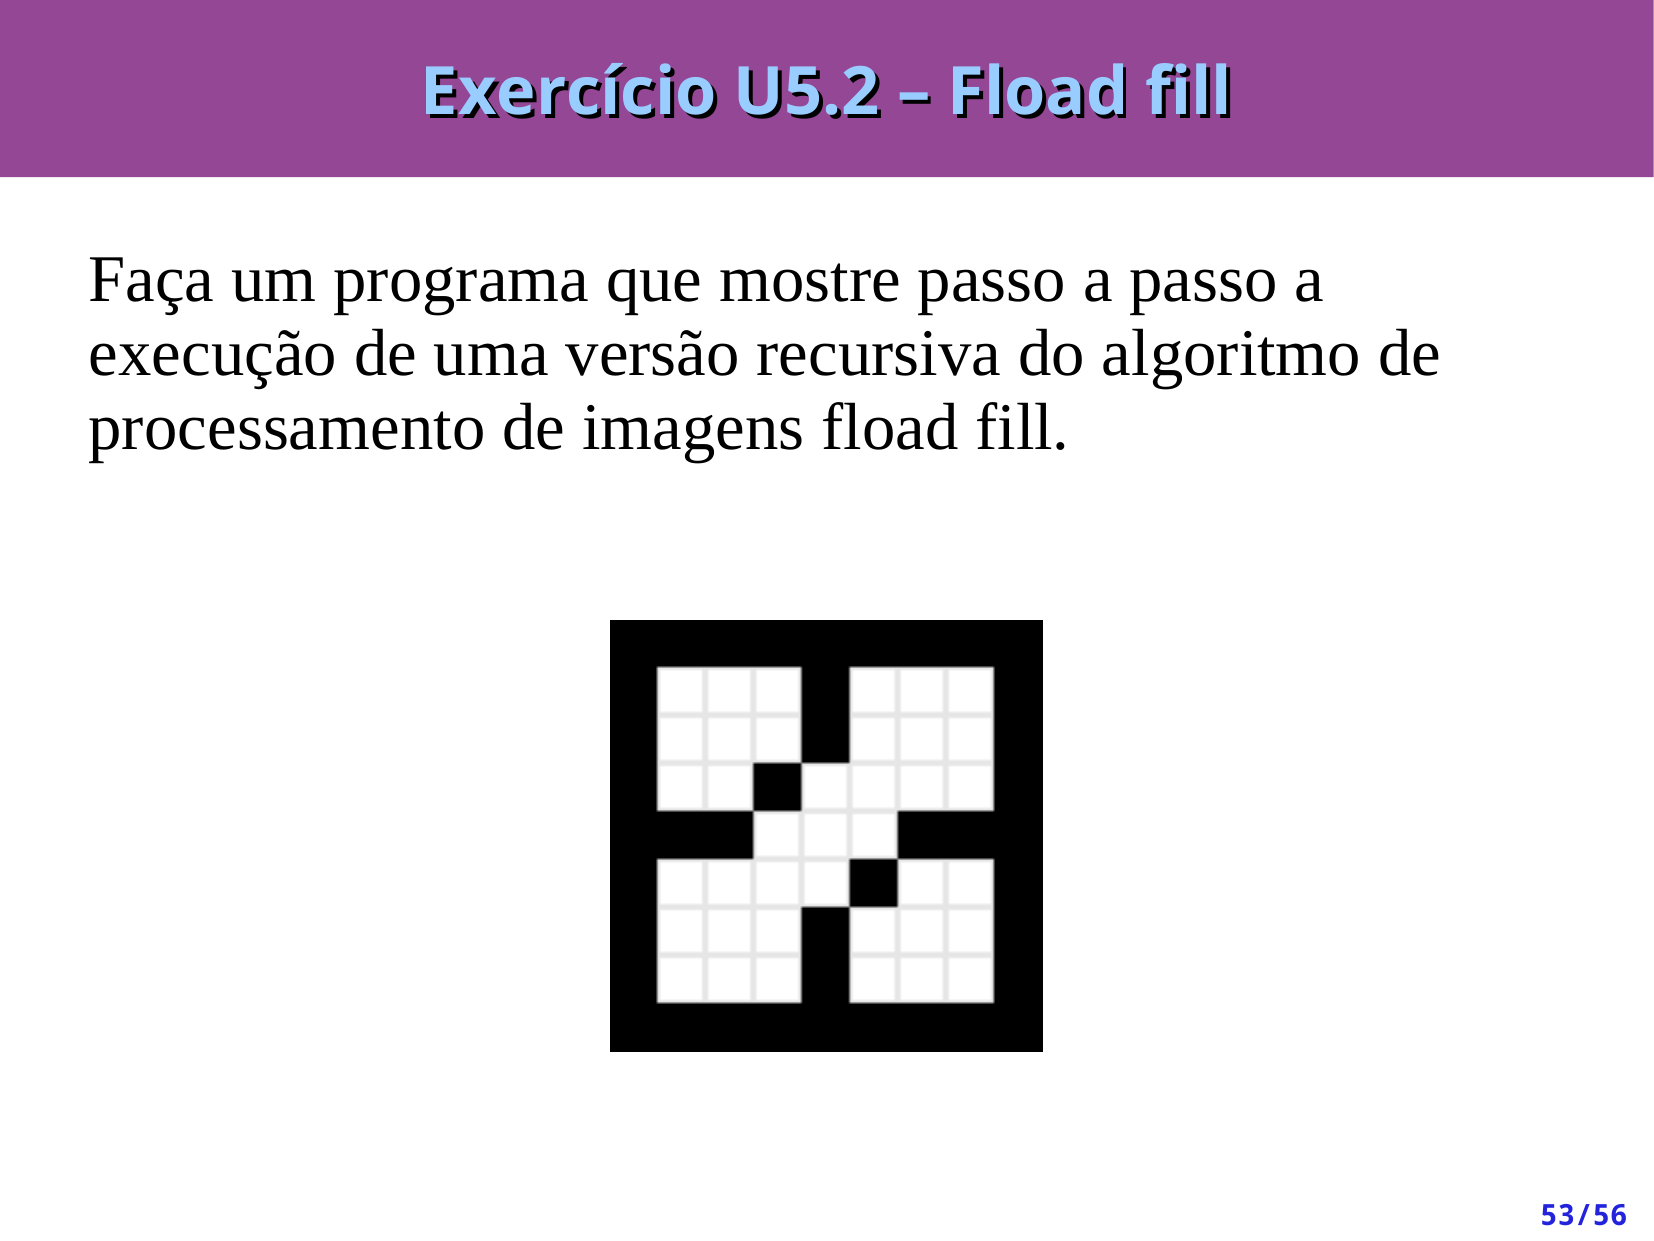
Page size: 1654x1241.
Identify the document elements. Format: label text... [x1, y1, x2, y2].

title Exercício U5.2 – Fload fill [0, 0, 1654, 178]
list Faça um programa que mostre passo a passo a execução de uma versão recursiva do algoritmo de processamento de imagens fload fill. [88, 242, 1577, 650]
picture [610, 620, 1043, 1052]
